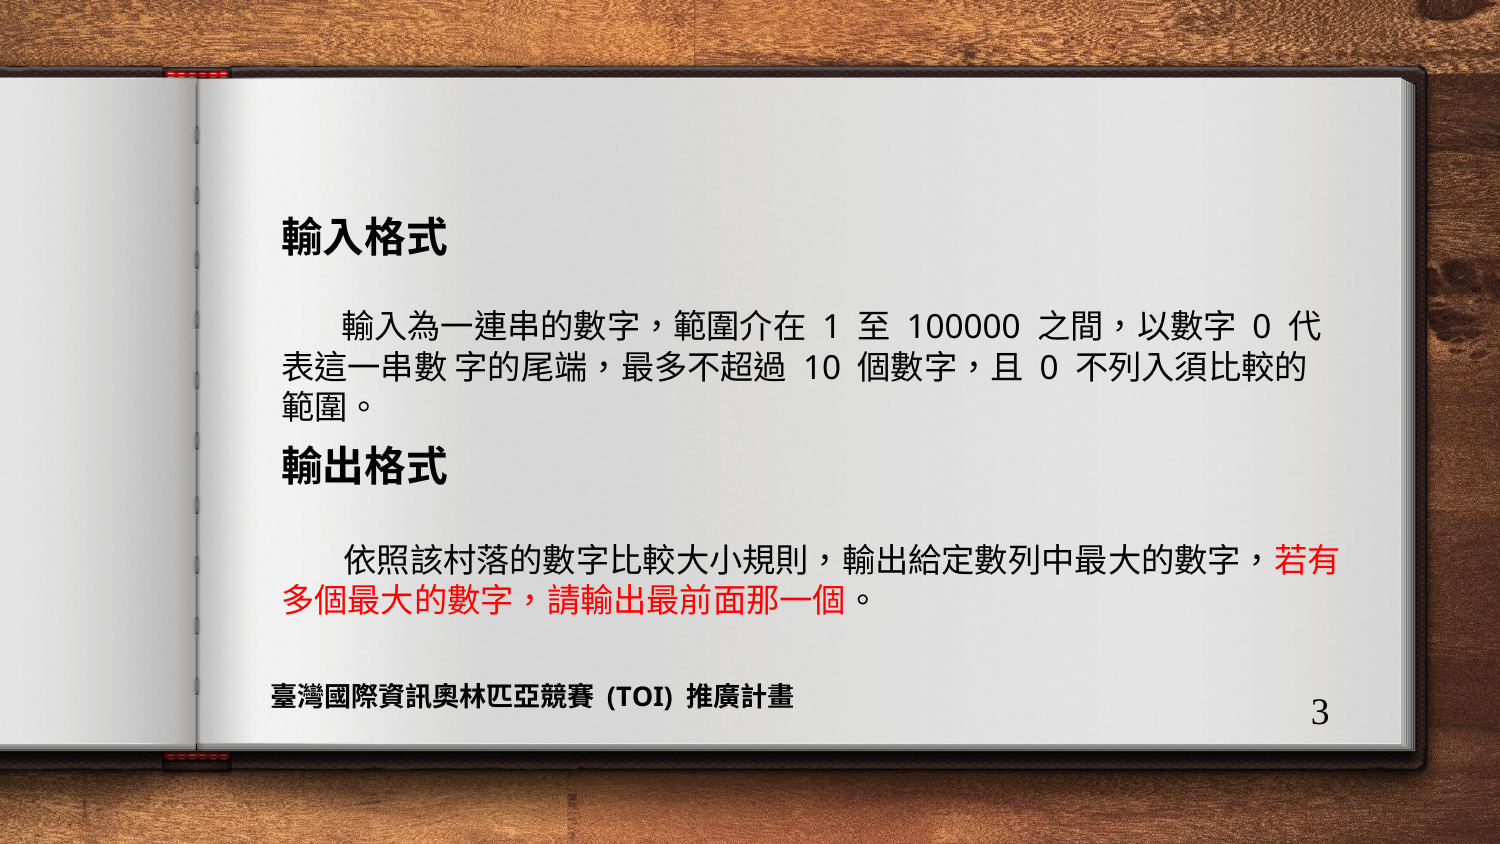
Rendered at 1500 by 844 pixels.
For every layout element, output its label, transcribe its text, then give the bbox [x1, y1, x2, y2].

text_box [1295, 672, 1386, 737]
text_box 輸入格式 輸入為一連串的數字，範圍介在 1 至 100000 之間，以數字 0 代表這一串數 字的尾端，最多不超過 10 個數字，且 0 不列入須比較的範圍。 [266, 203, 1356, 432]
text_box 輸出格式 依照該村落的數字比較大小規則，輸出給定數列中最大的數字，若有多個最大的數字，請輸出最前面那一個。 [266, 432, 1368, 627]
